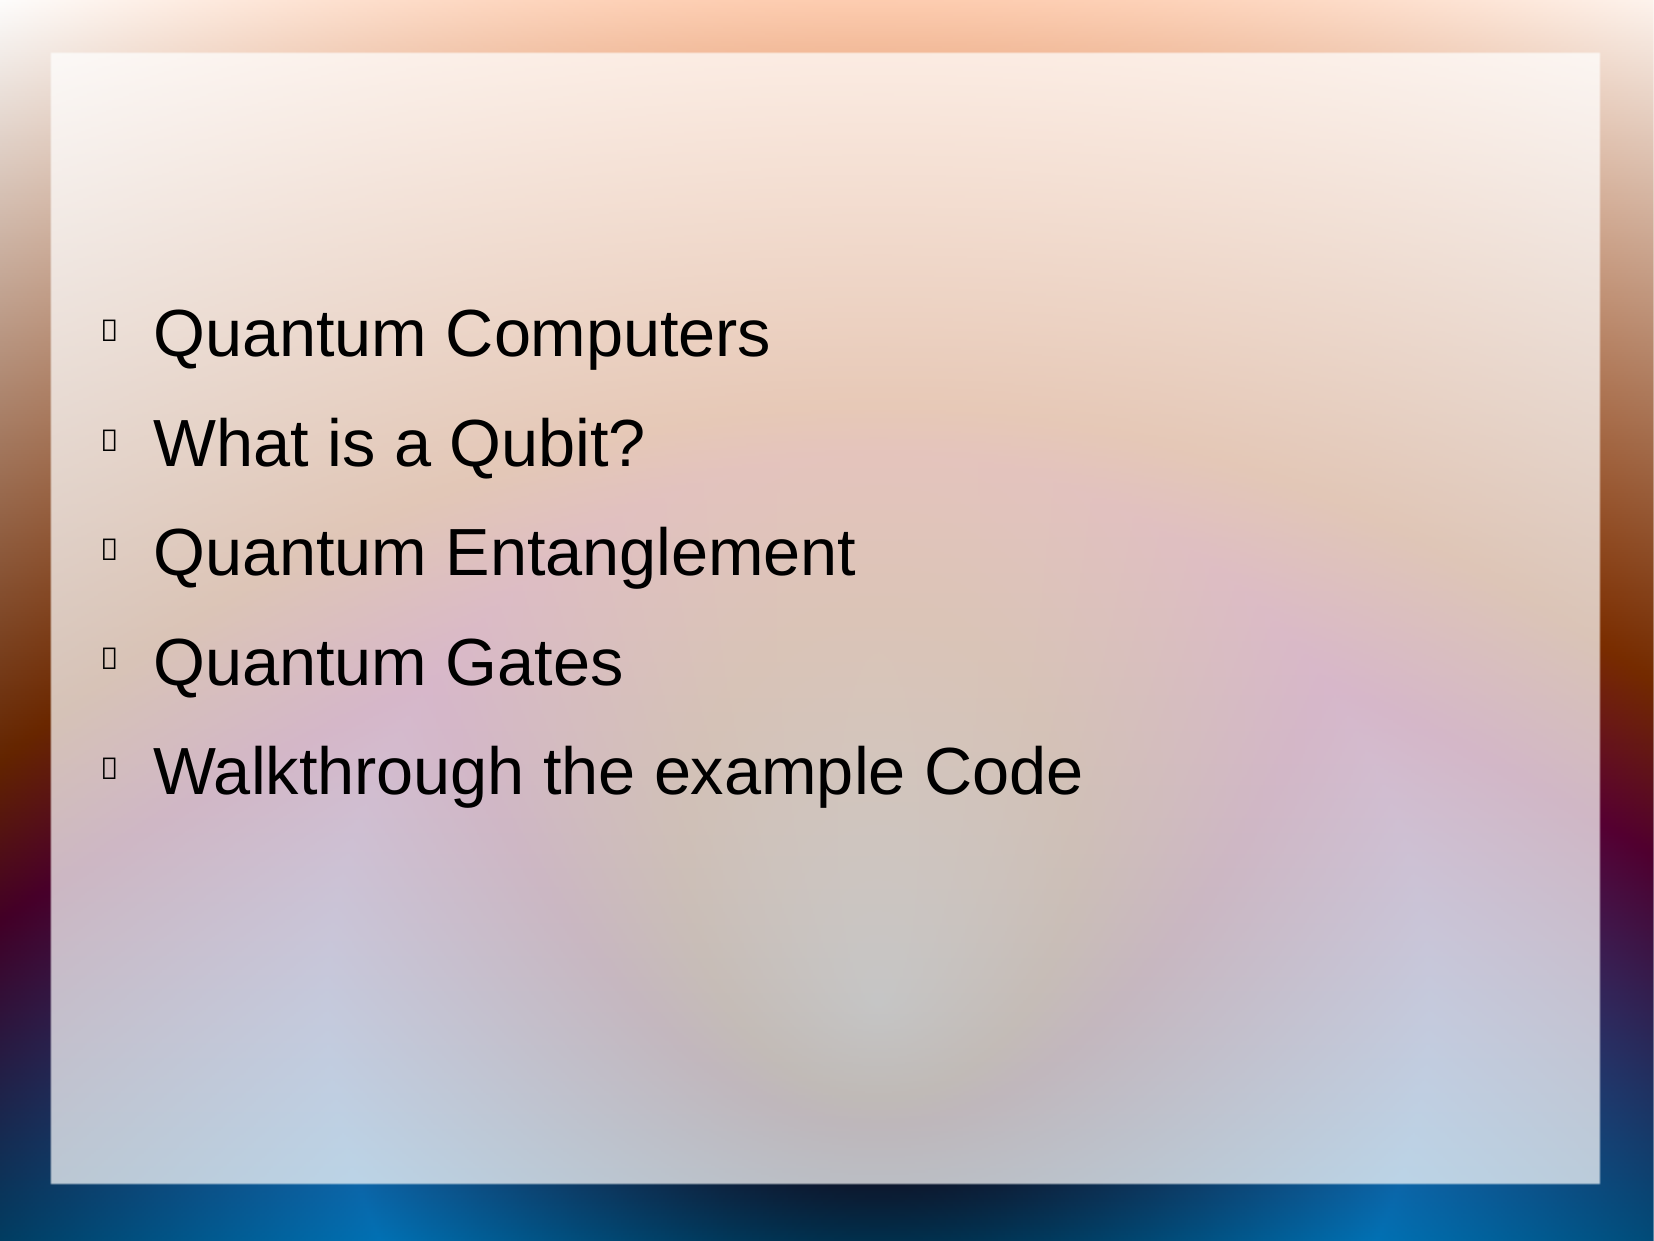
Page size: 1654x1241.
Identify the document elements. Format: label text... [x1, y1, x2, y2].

picture [0, 0, 1654, 1241]
text_box Quantum Computers What is a Qubit? Quantum Entanglement Quantum Gates Walkthrough the example Code [82, 290, 1571, 1010]
